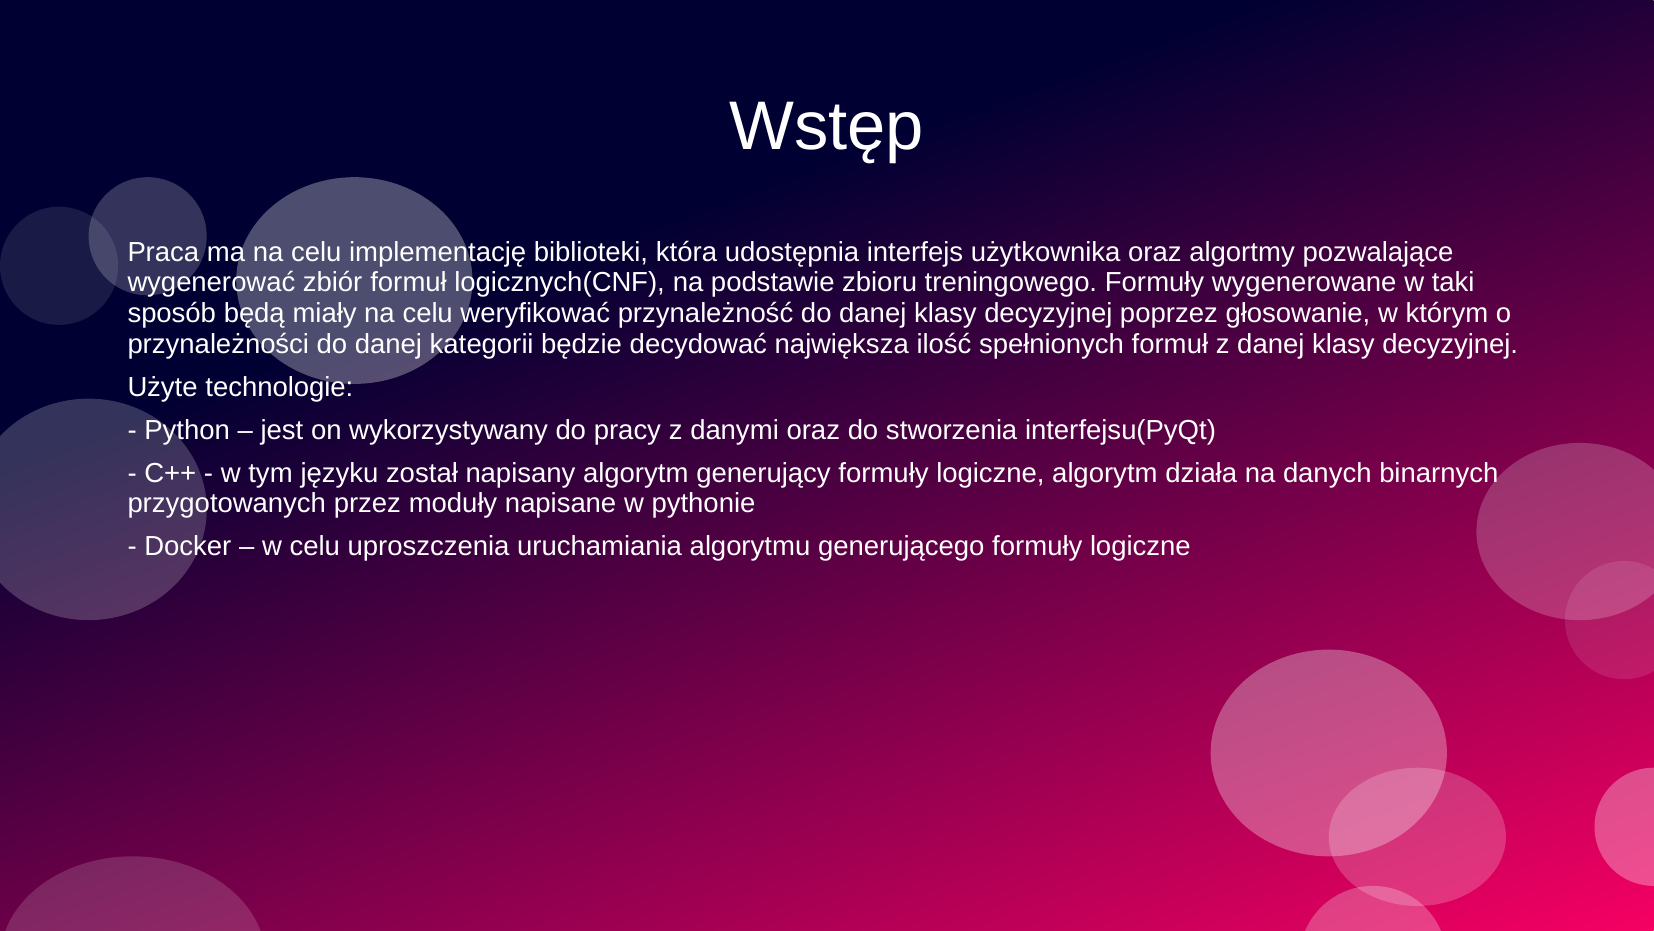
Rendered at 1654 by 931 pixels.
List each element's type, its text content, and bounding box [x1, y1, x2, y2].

title Wstęp [88, 44, 1565, 207]
list Praca ma na celu implementację biblioteki, która udostępnia interfejs użytkownika oraz algortmy pozwalające wygenerować zbiór formuł logicznych(CNF), na podstawie zbioru treningowego. Formuły wygenerowane w taki sposób będą miały na celu weryfikować przynależność do danej klasy decyzyjnej poprzez głosowanie, w którym o przynależności do danej kategorii będzie decydować największa ilość spełnionych formuł z danej klasy decyzyjnej. Użyte technologie: - Python – jest on wykorzystywany do pracy z danymi oraz do stworzenia interfejsu(PyQt) - C++ - w tym języku został napisany algorytm generujący formuły logiczne, algorytm działa na danych binarnych przygotowanych przez moduły napisane w pythonie - Docker – w celu uproszczenia uruchamiania algorytmu generującego formuły logiczne [88, 236, 1565, 591]
